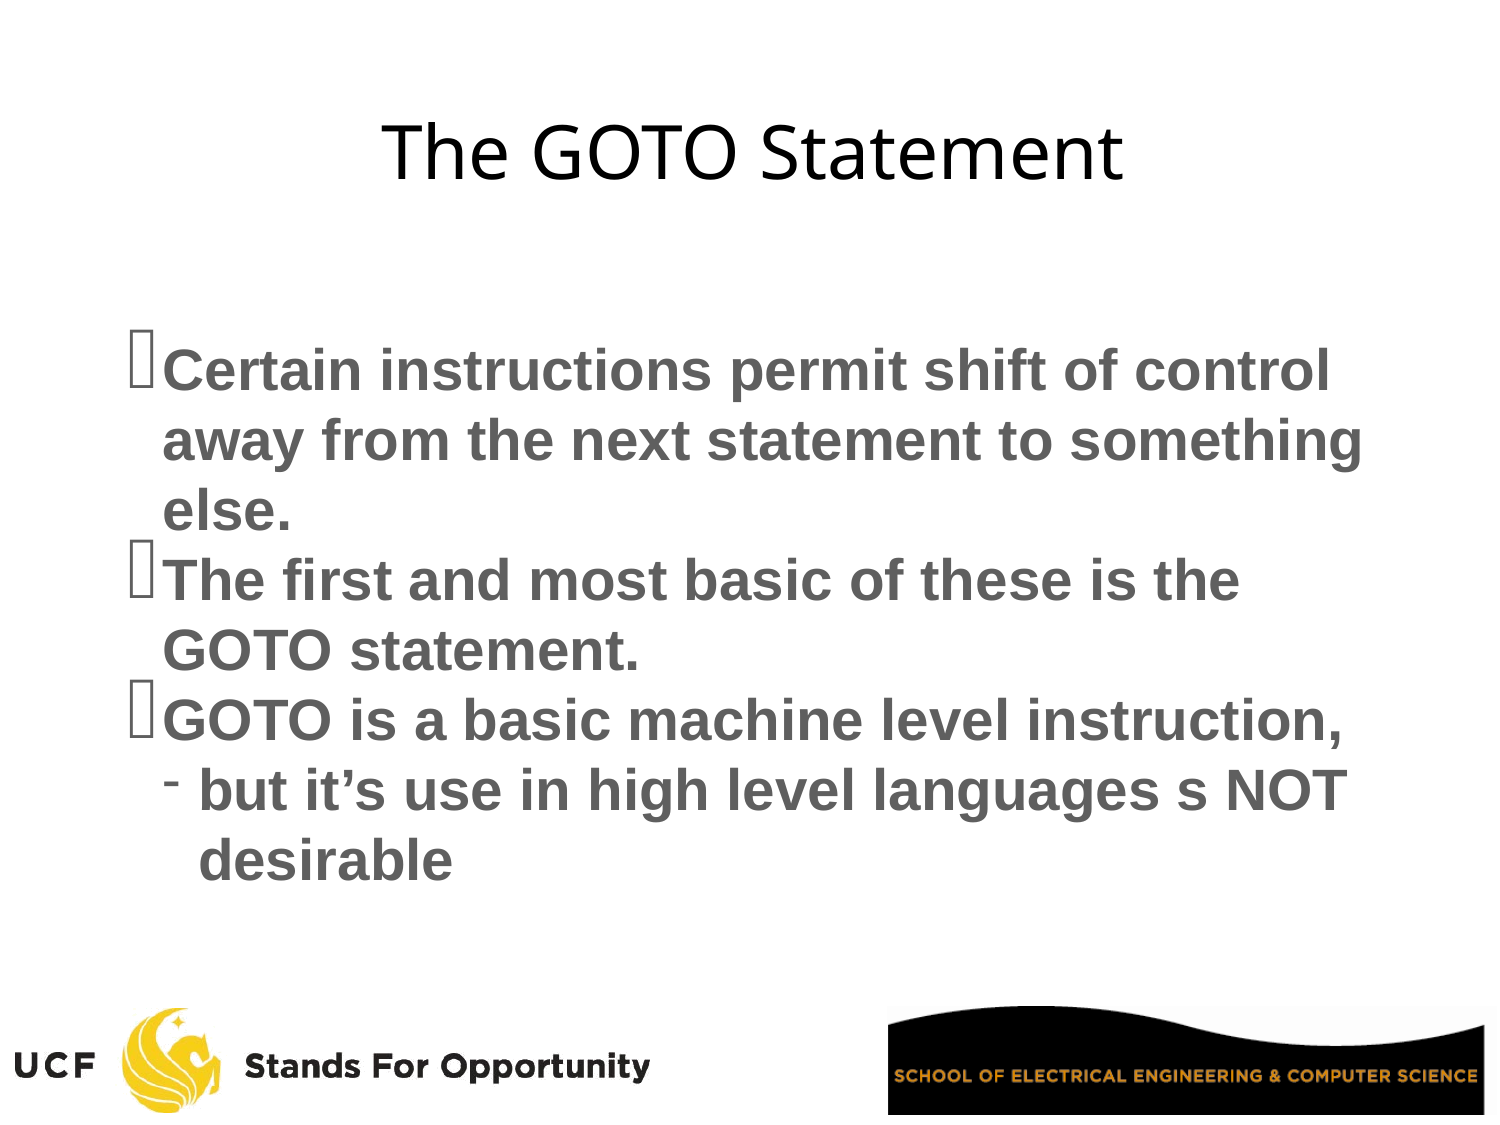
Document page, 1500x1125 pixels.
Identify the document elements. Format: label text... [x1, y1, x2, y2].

text_box Certain instructions permit shift of control away from the next statement to something else. The first and most basic of these is the GOTO statement. GOTO is a basic machine level instruction, but it’s use in high level languages s NOT desirable [112, 324, 1388, 1000]
picture [887, 1006, 1497, 1115]
text_box The GOTO Statement [79, 52, 1427, 248]
picture [15, 1008, 650, 1113]
